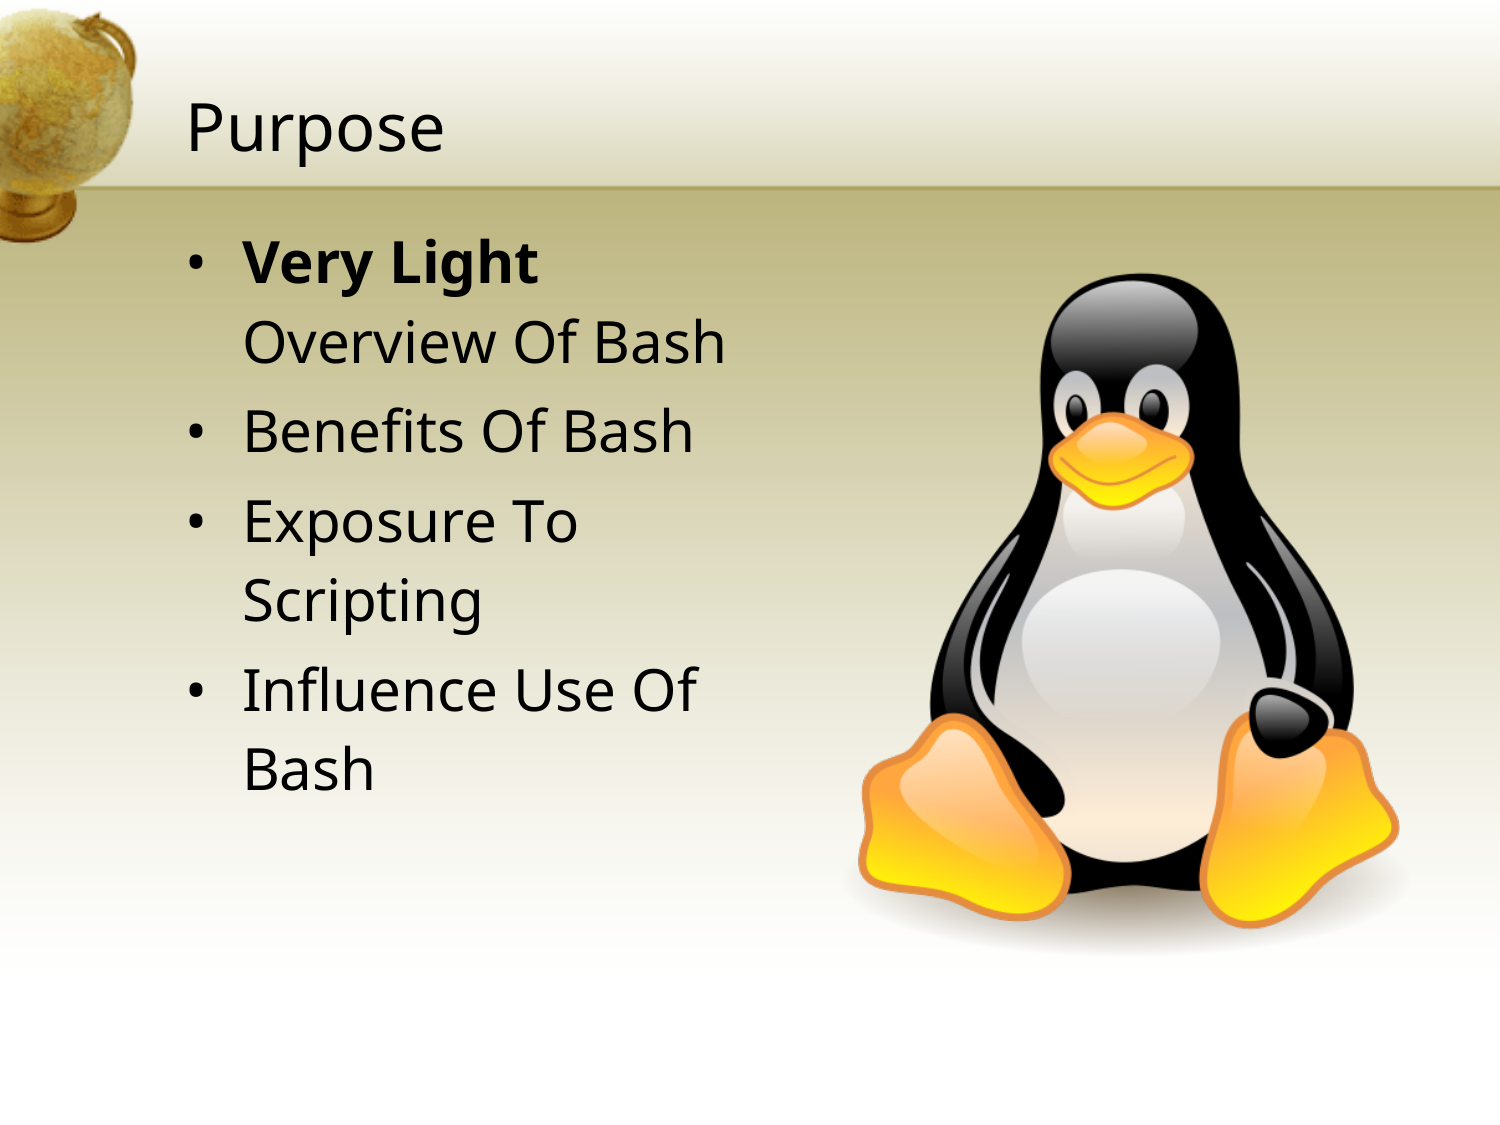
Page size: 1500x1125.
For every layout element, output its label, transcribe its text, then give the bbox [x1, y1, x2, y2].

title Purpose [171, 36, 1436, 179]
picture [0, 0, 1500, 1125]
list Very Light Overview Of Bash Benefits Of Bash Exposure To Scripting Influence Use Of Bash [171, 214, 791, 1018]
